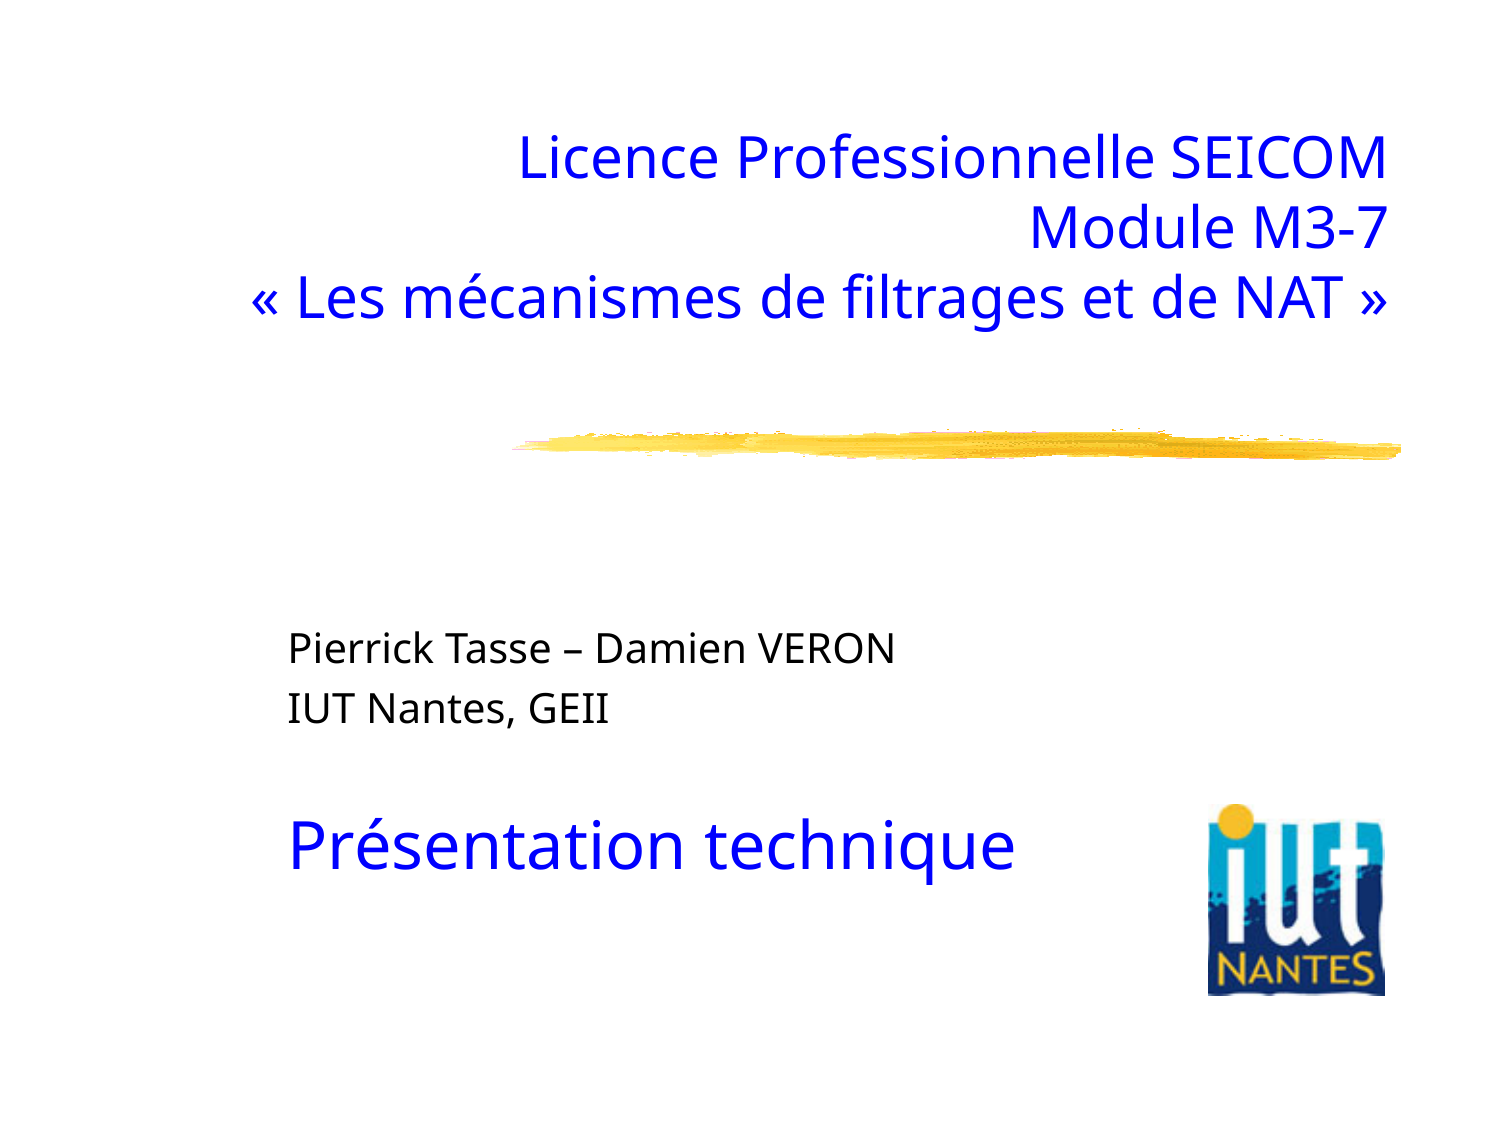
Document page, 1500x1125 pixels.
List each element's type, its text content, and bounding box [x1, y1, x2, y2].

picture [512, 424, 1401, 467]
subtitle Pierrick Tasse – Damien VERON IUT Nantes, GEII Présentation technique [272, 614, 1323, 905]
picture [1208, 804, 1385, 996]
title Licence Professionnelle SEICOM Module M3-7 « Les mécanismes de filtrages et de NAT » [70, 112, 1405, 363]
